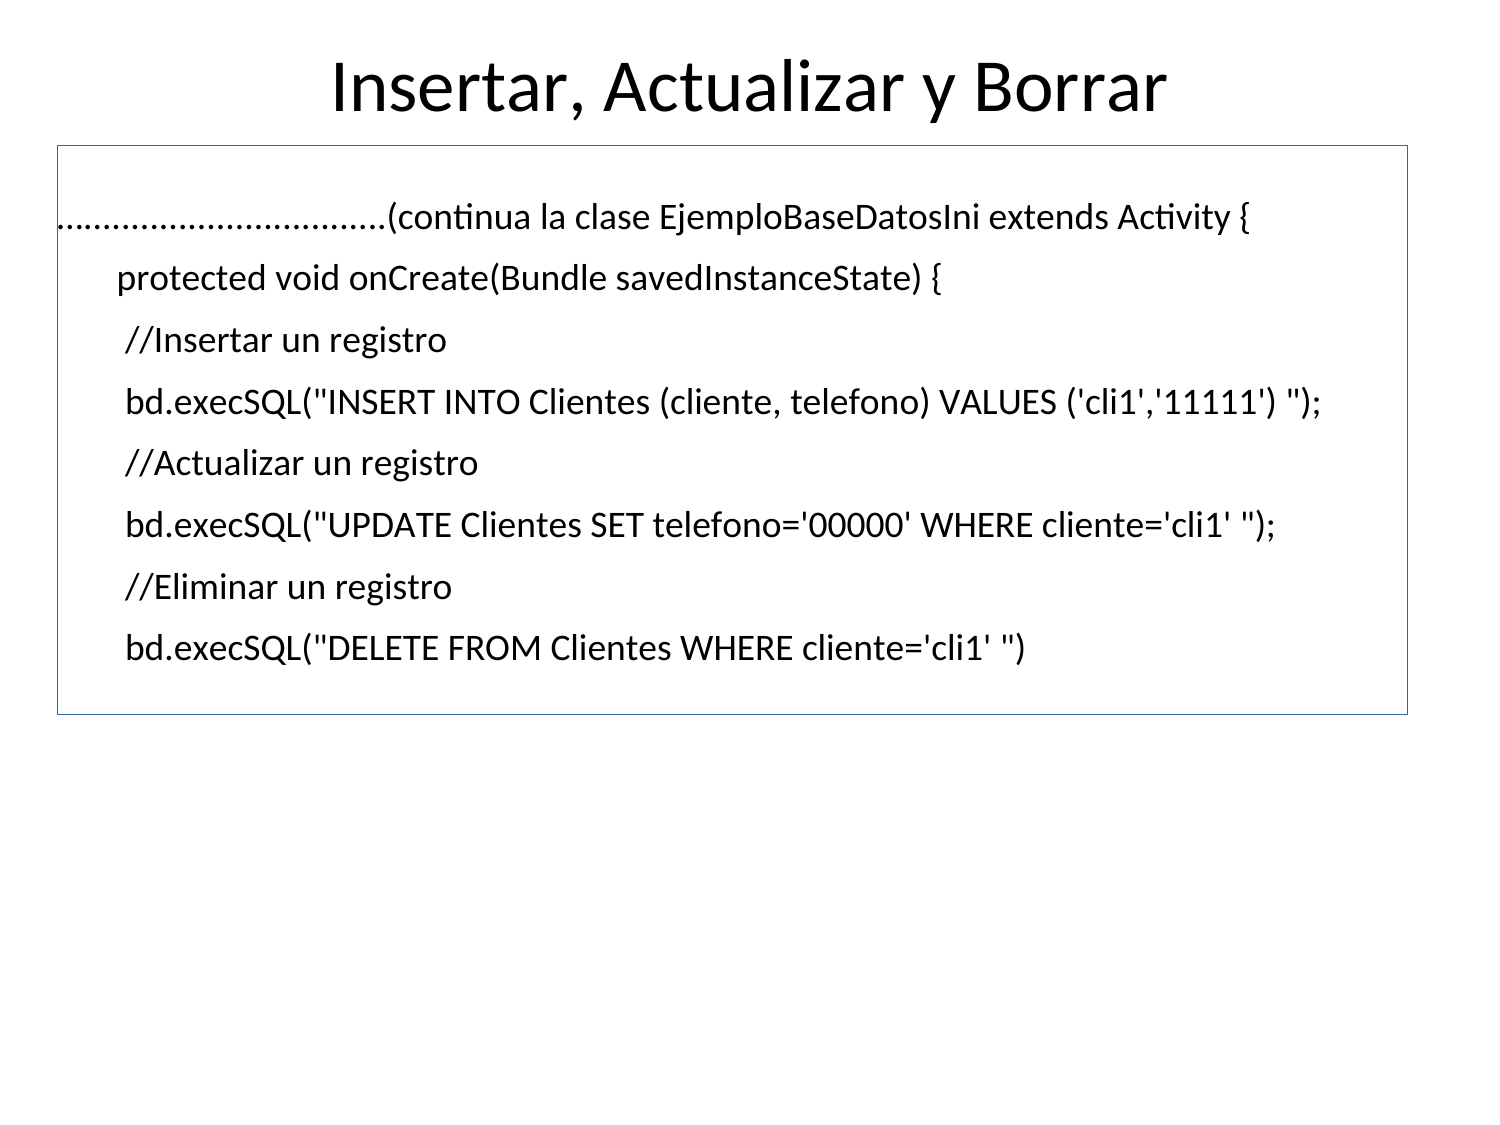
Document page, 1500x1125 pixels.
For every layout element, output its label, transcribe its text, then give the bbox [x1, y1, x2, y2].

subtitle …................................(continua la clase EjemploBaseDatosIni extends Activity { protected void onCreate(Bundle savedInstanceState) { //Insertar un registro bd.execSQL("INSERT INTO Clientes (cliente, telefono) VALUES ('cli1','11111') "); //Actualizar un registro bd.execSQL("UPDATE Clientes SET telefono='00000' WHERE cliente='cli1' "); //Eliminar un registro bd.execSQL("DELETE FROM Clientes WHERE cliente='cli1' ") [57, 145, 1408, 715]
title Insertar, Actualizar y Borrar [75, 28, 1426, 135]
